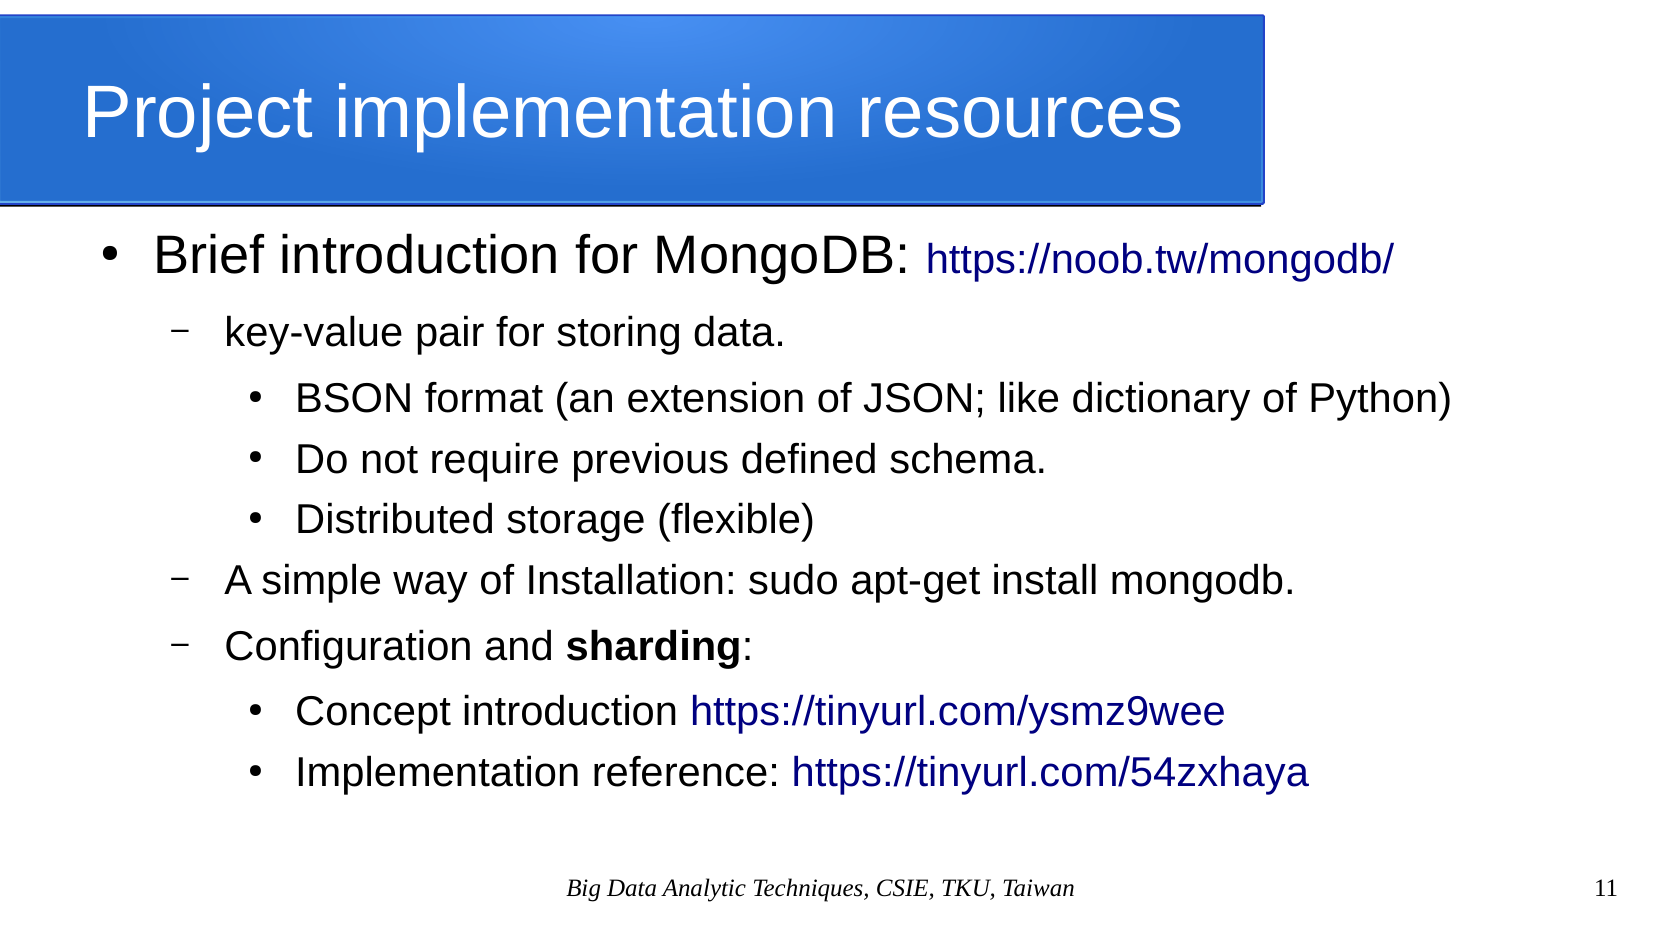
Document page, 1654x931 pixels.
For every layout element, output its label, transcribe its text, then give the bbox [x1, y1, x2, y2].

list Brief introduction for MongoDB: https://noob.tw/mongodb/ key-value pair for storing data. BSON format (an extension of JSON; like dictionary of Python) Do not require previous defined schema. Distributed storage (flexible) A simple way of Installation: sudo apt-get install mongodb. Configuration and sharding: Concept introduction https://tinyurl.com/ysmz9wee Implementation reference: https://tinyurl.com/54zxhaya [82, 224, 1571, 830]
title Project implementation resources [82, 35, 1235, 189]
